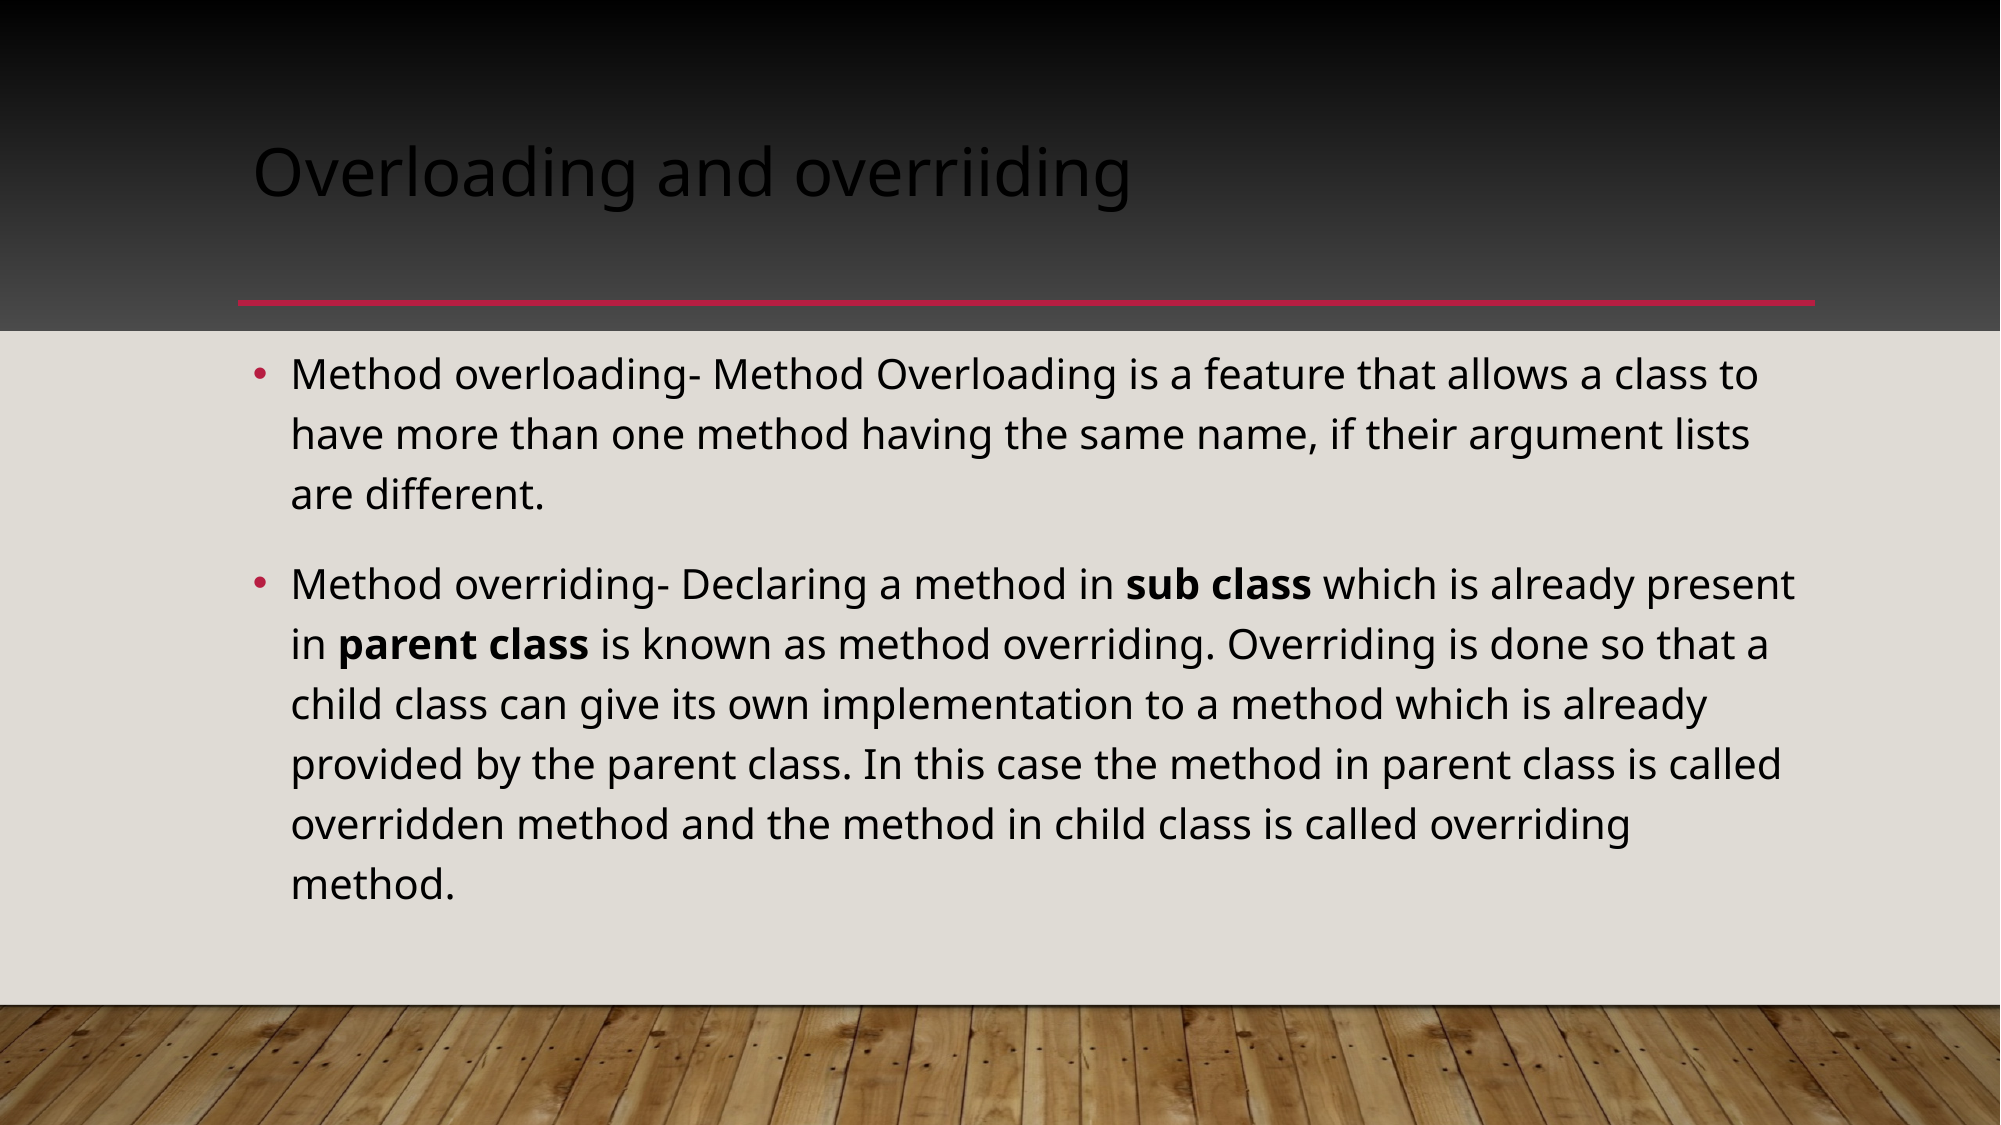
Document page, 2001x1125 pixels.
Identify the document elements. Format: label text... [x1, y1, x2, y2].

picture [0, 1005, 2000, 1125]
title Overloading and overriiding [238, 131, 1814, 305]
list Method overloading- Method Overloading is a feature that allows a class to have more than one method having the same name, if their argument lists are different. Method overriding- Declaring a method in sub class which is already present in parent class is known as method overriding. Overriding is done so that a child class can give its own implementation to a method which is already provided by the parent class. In this case the method in parent class is called overridden method and the method in child class is called overriding method. [238, 330, 1814, 897]
